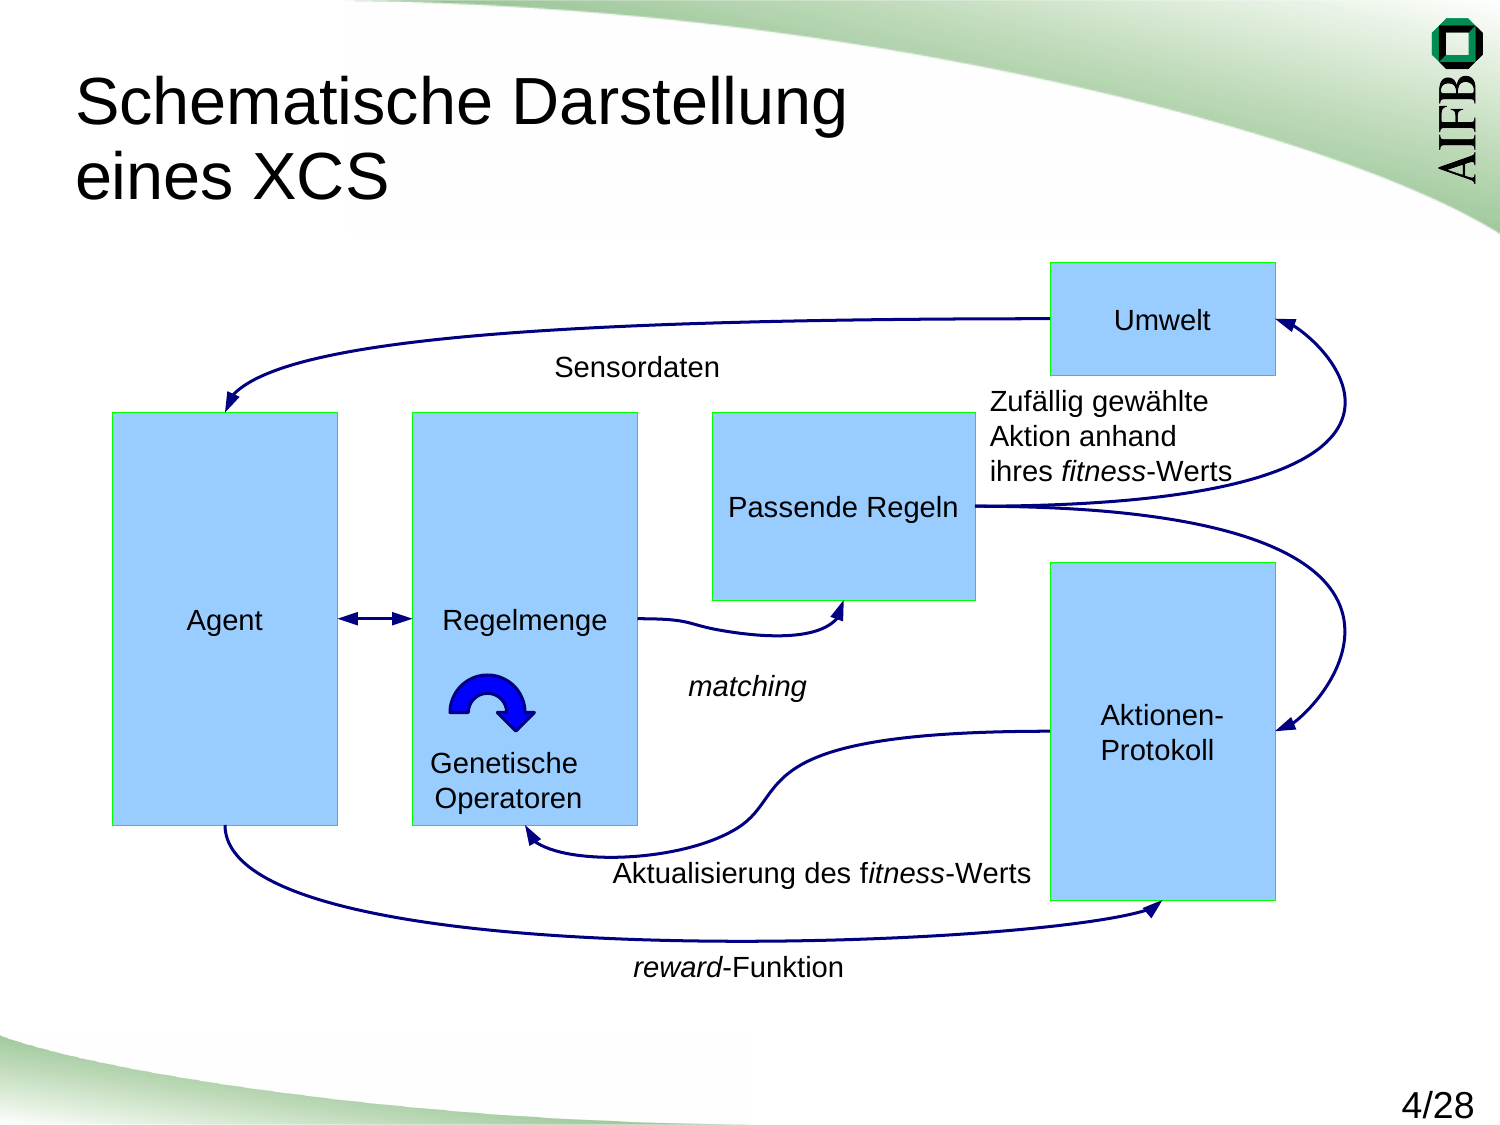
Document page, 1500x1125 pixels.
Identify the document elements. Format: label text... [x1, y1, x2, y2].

text_box Umwelt [1050, 262, 1276, 376]
text_box Agent [112, 412, 338, 826]
text_box matching [670, 656, 826, 713]
text_box reward-Funktion [615, 937, 863, 994]
text_box Aktualisierung des fitness-Werts [594, 844, 1051, 901]
text_box Passende Regeln [712, 412, 976, 601]
text_box Regelmenge [412, 412, 638, 734]
title Schematische Darstellung eines XCS [75, 45, 958, 233]
text_box Genetische Operatoren [412, 734, 638, 826]
text_box Zufällig gewählte Aktion anhand ihres fitness-Werts [975, 375, 1249, 495]
picture [345, 0, 1500, 234]
text_box Aktionen- Protokoll [1050, 562, 1276, 901]
picture [0, 1035, 751, 1125]
text_box [450, 675, 535, 732]
